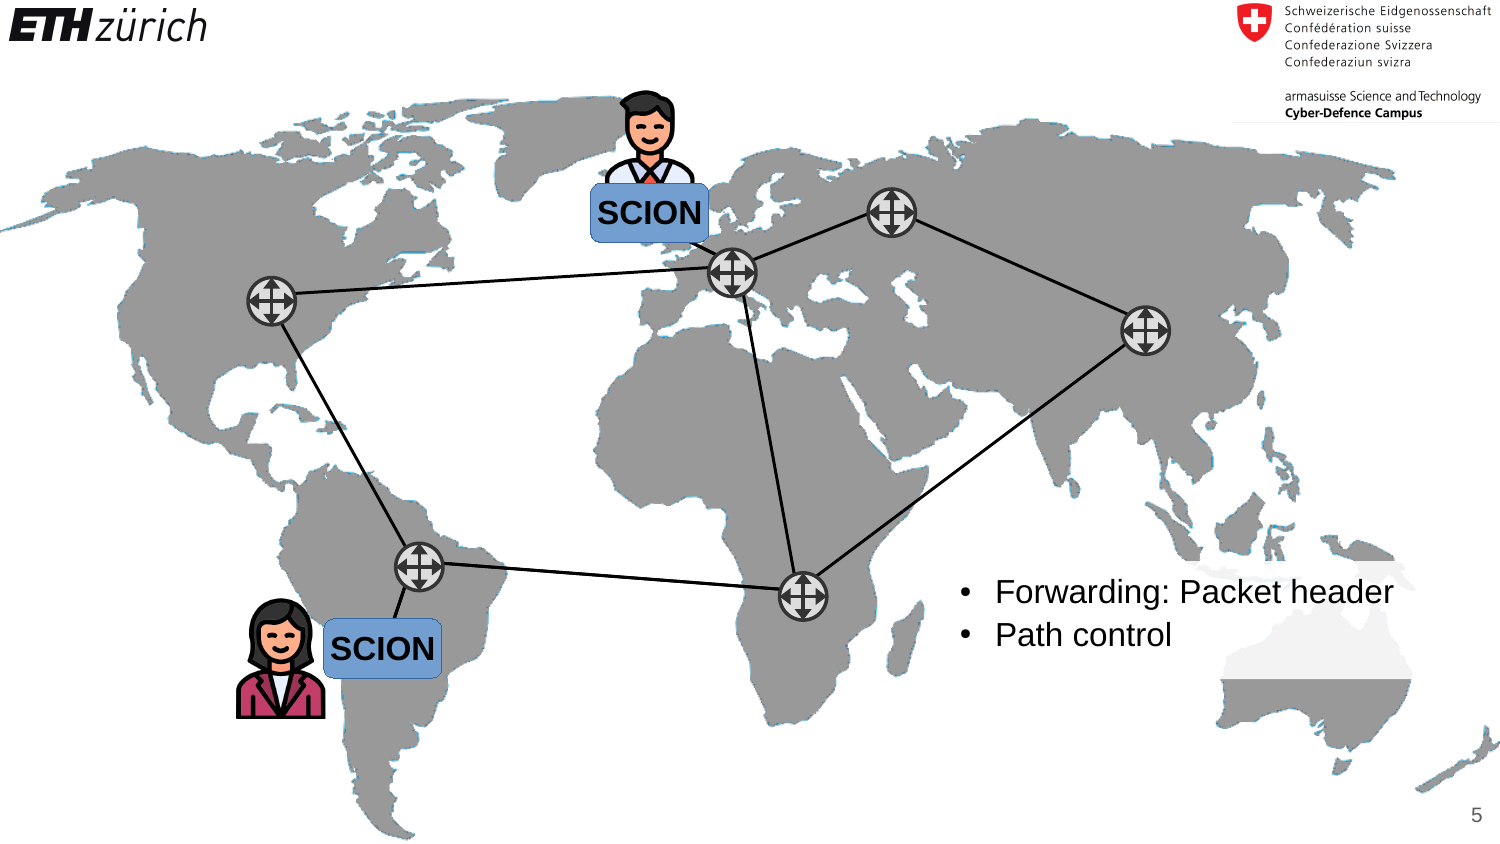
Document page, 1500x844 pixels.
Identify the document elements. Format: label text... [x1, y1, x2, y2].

text_box SCION [590, 183, 709, 243]
text_box Forwarding: Packet header Path control [944, 561, 1447, 680]
text_box [868, 188, 916, 237]
text_box [708, 249, 756, 297]
picture [0, 0, 1500, 844]
text_box [395, 543, 443, 591]
text_box [248, 277, 296, 325]
text_box [1122, 307, 1170, 355]
text_box [779, 572, 827, 621]
picture [8, 8, 207, 42]
text_box SCION [323, 618, 442, 679]
